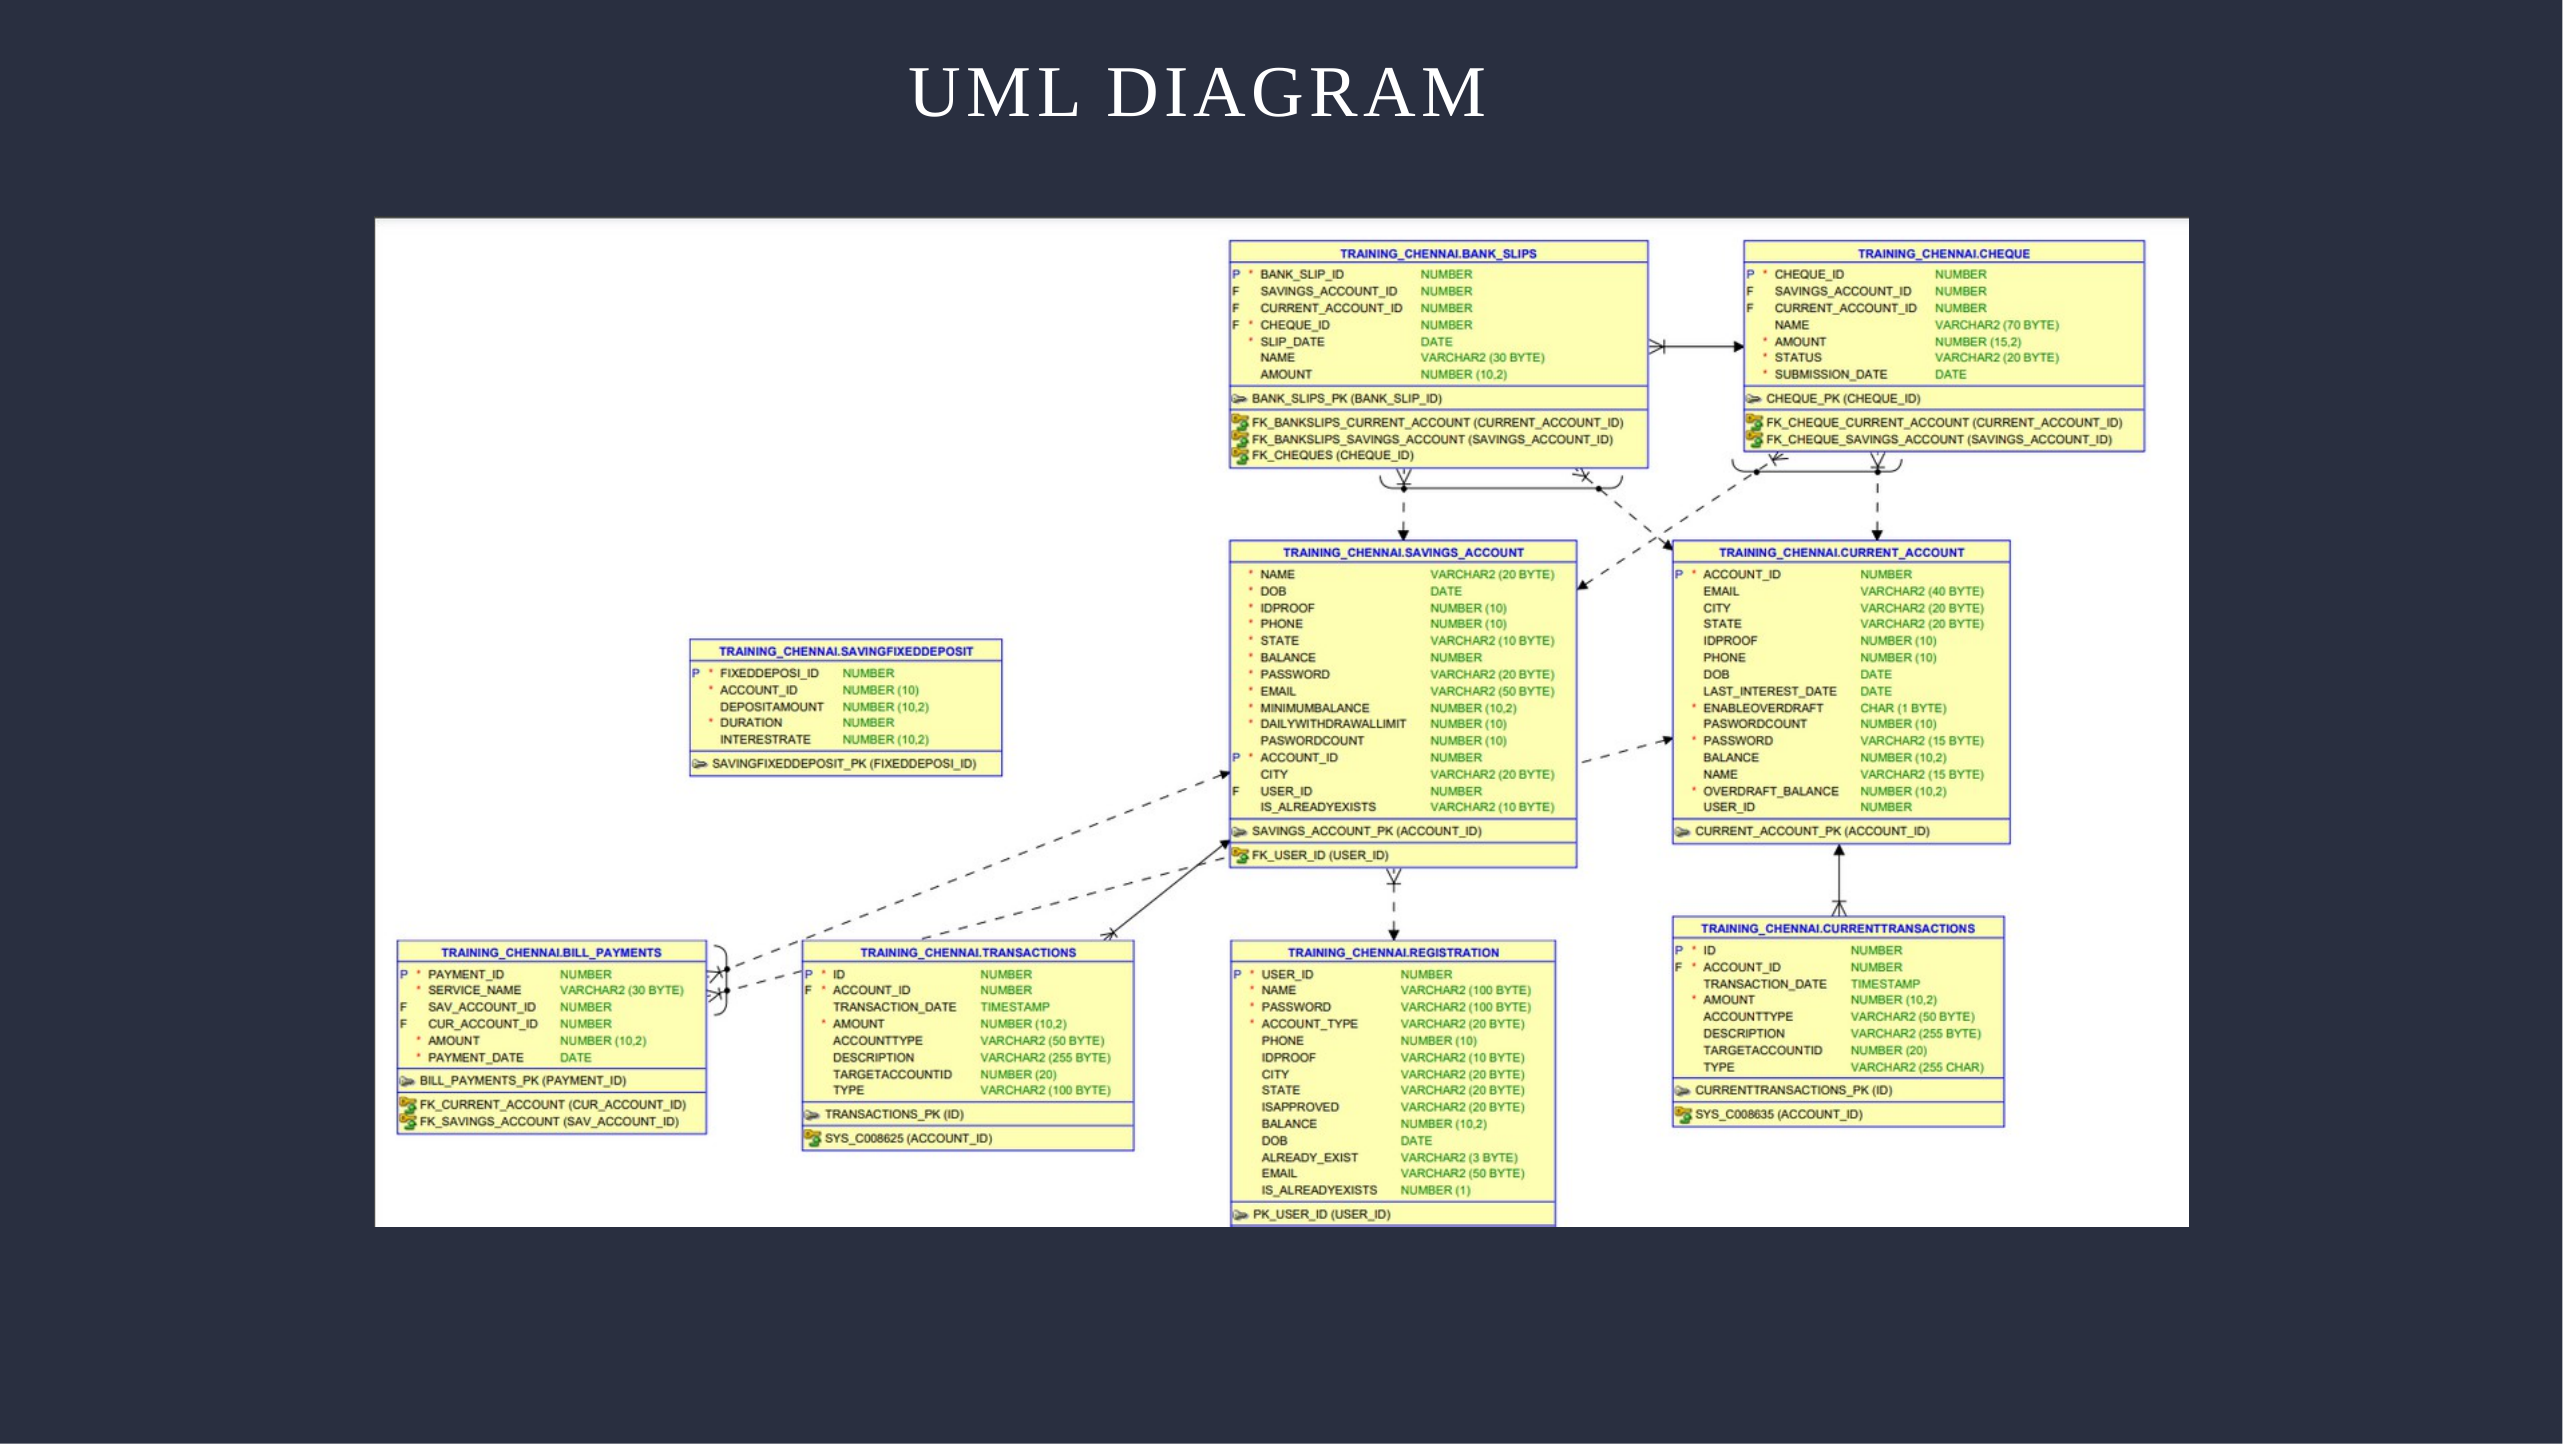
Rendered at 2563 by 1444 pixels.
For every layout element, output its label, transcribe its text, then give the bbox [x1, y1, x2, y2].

picture [374, 216, 2189, 1227]
title UML DIAGRAM [475, 24, 2087, 285]
